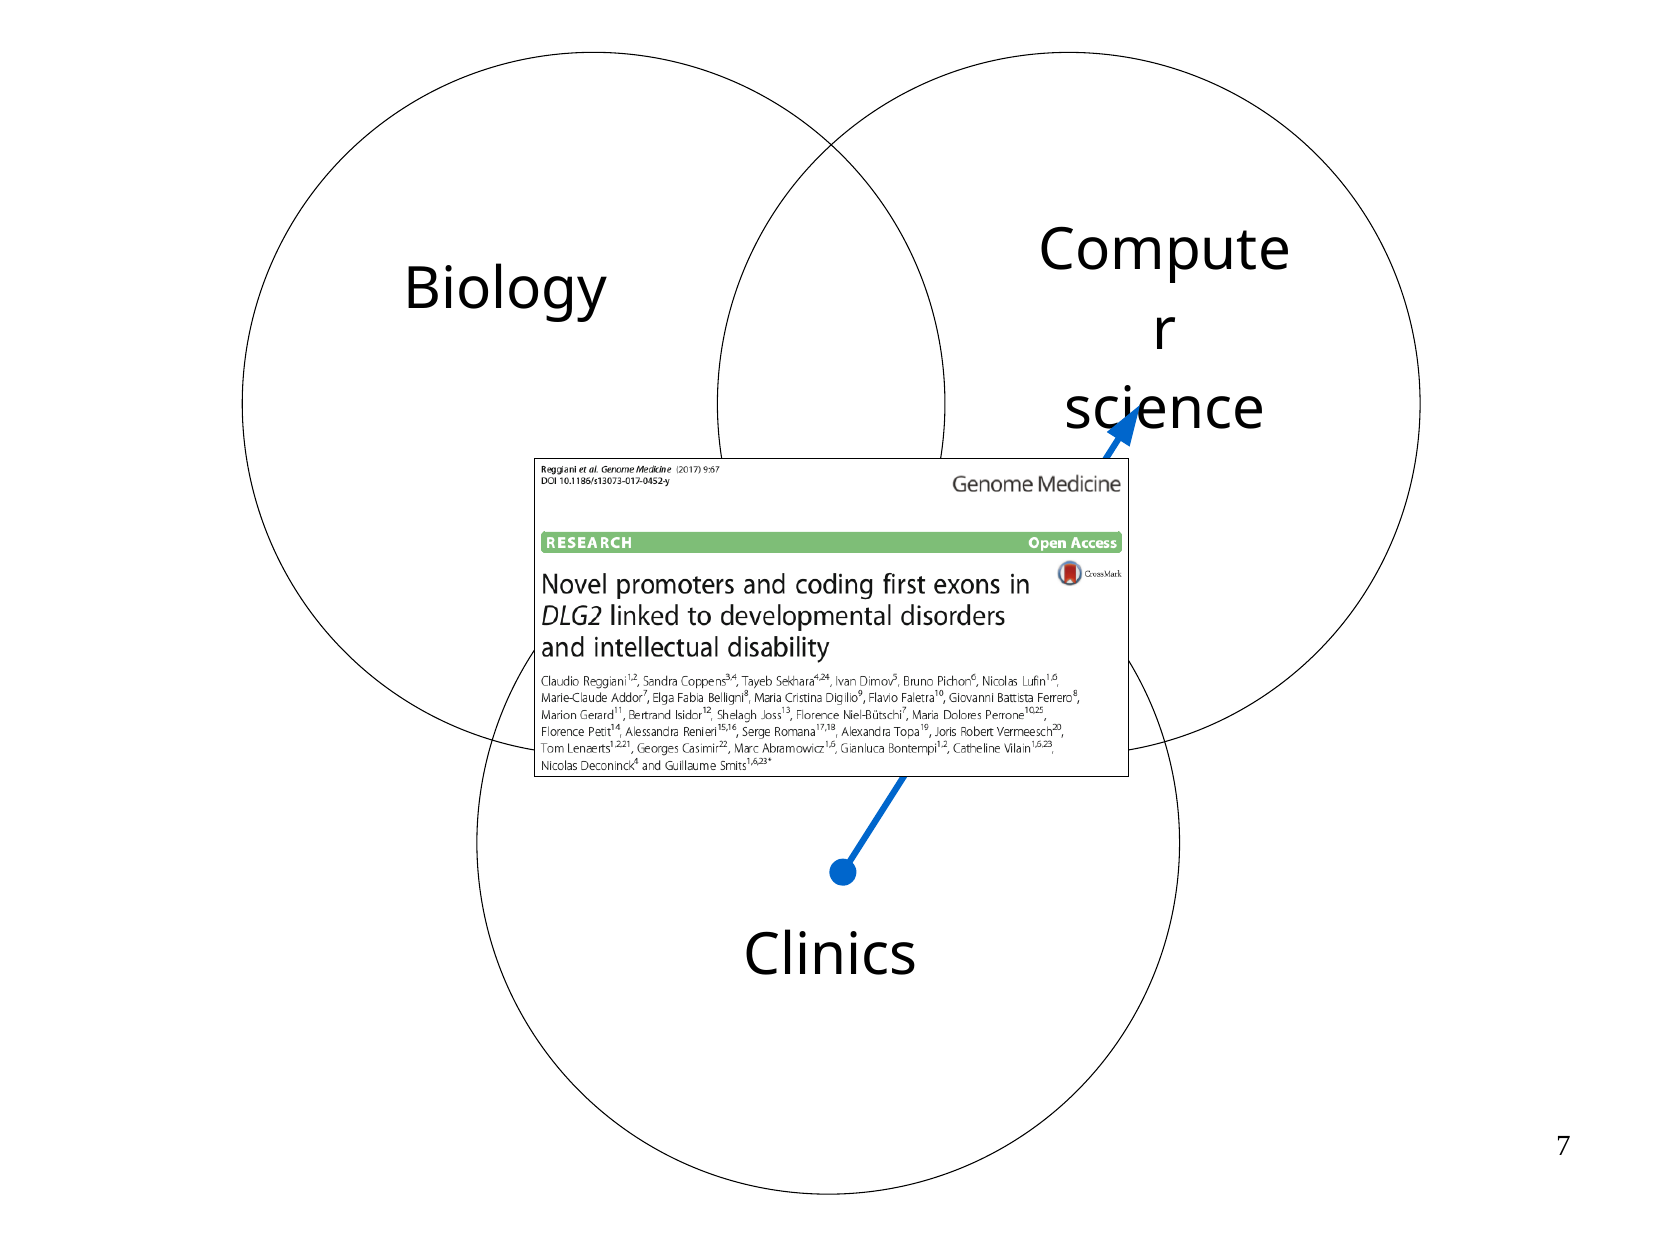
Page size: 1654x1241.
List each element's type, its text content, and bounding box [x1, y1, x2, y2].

picture [534, 458, 1129, 777]
text_box Biology [388, 238, 632, 337]
text_box Computer science [1024, 200, 1317, 358]
text_box Clinics [728, 904, 948, 1004]
